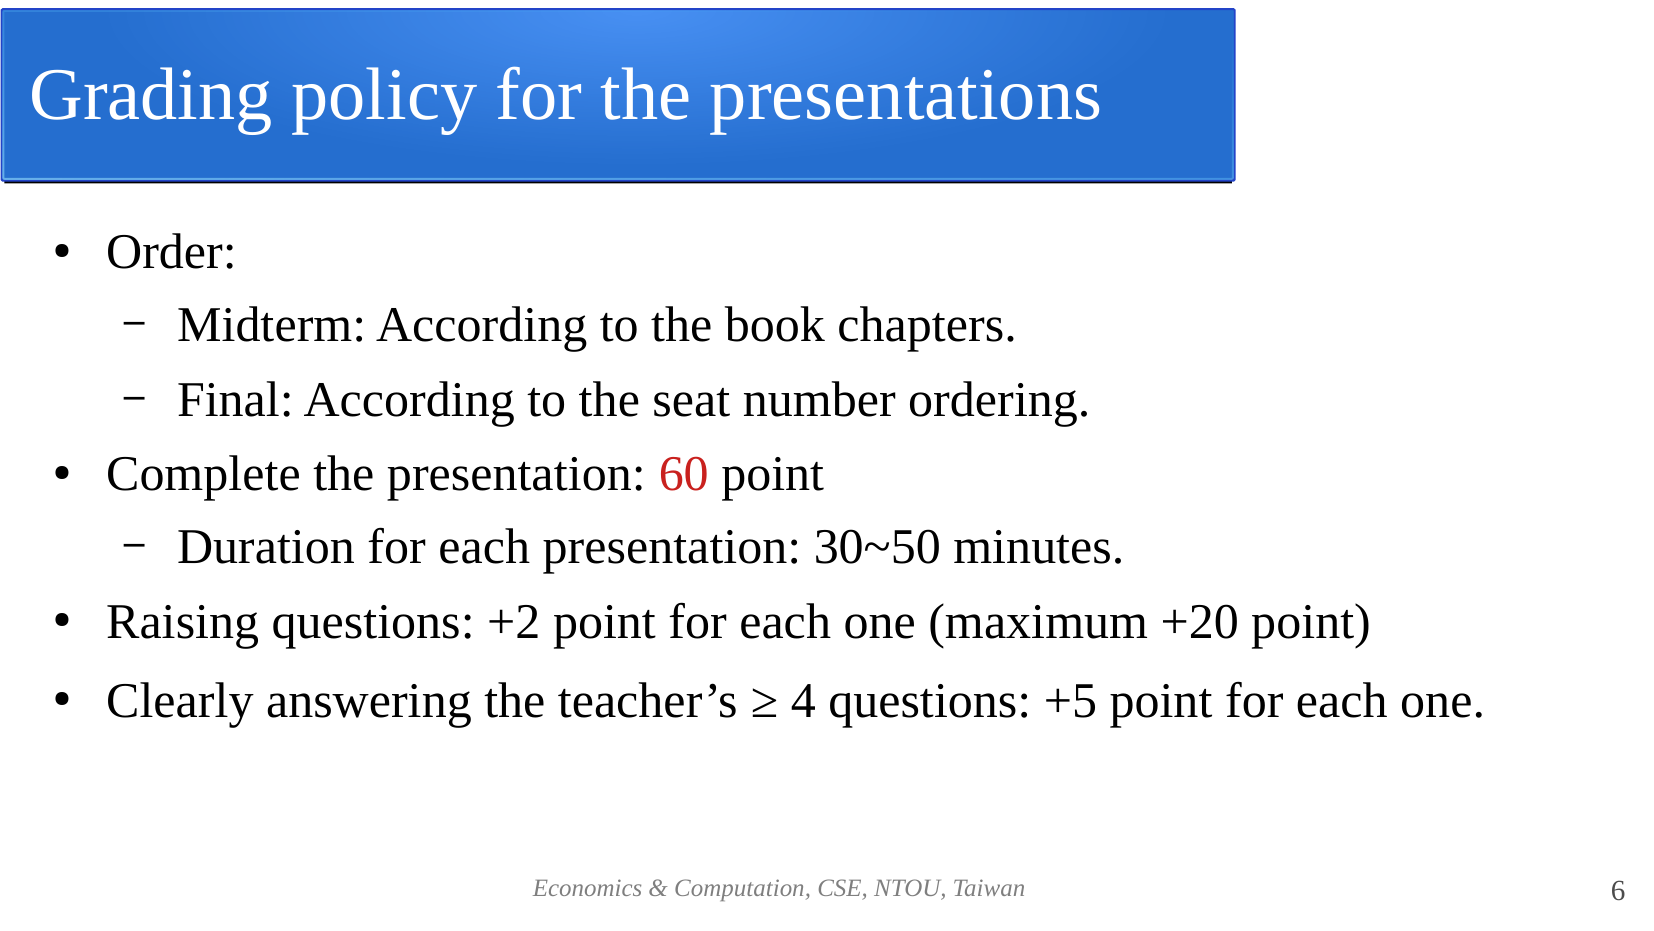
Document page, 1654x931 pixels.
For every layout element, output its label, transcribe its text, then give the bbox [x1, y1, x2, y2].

title Grading policy for the presentations [29, 17, 1138, 172]
list Order: Midterm: According to the book chapters. Final: According to the seat number ordering. Complete the presentation: 60 point Duration for each presentation: 30~50 minutes. Raising questions: +2 point for each one (maximum +20 point) Clearly answering the teacher’s ≥ 4 questions: +5 point for each one. [35, 224, 1524, 764]
